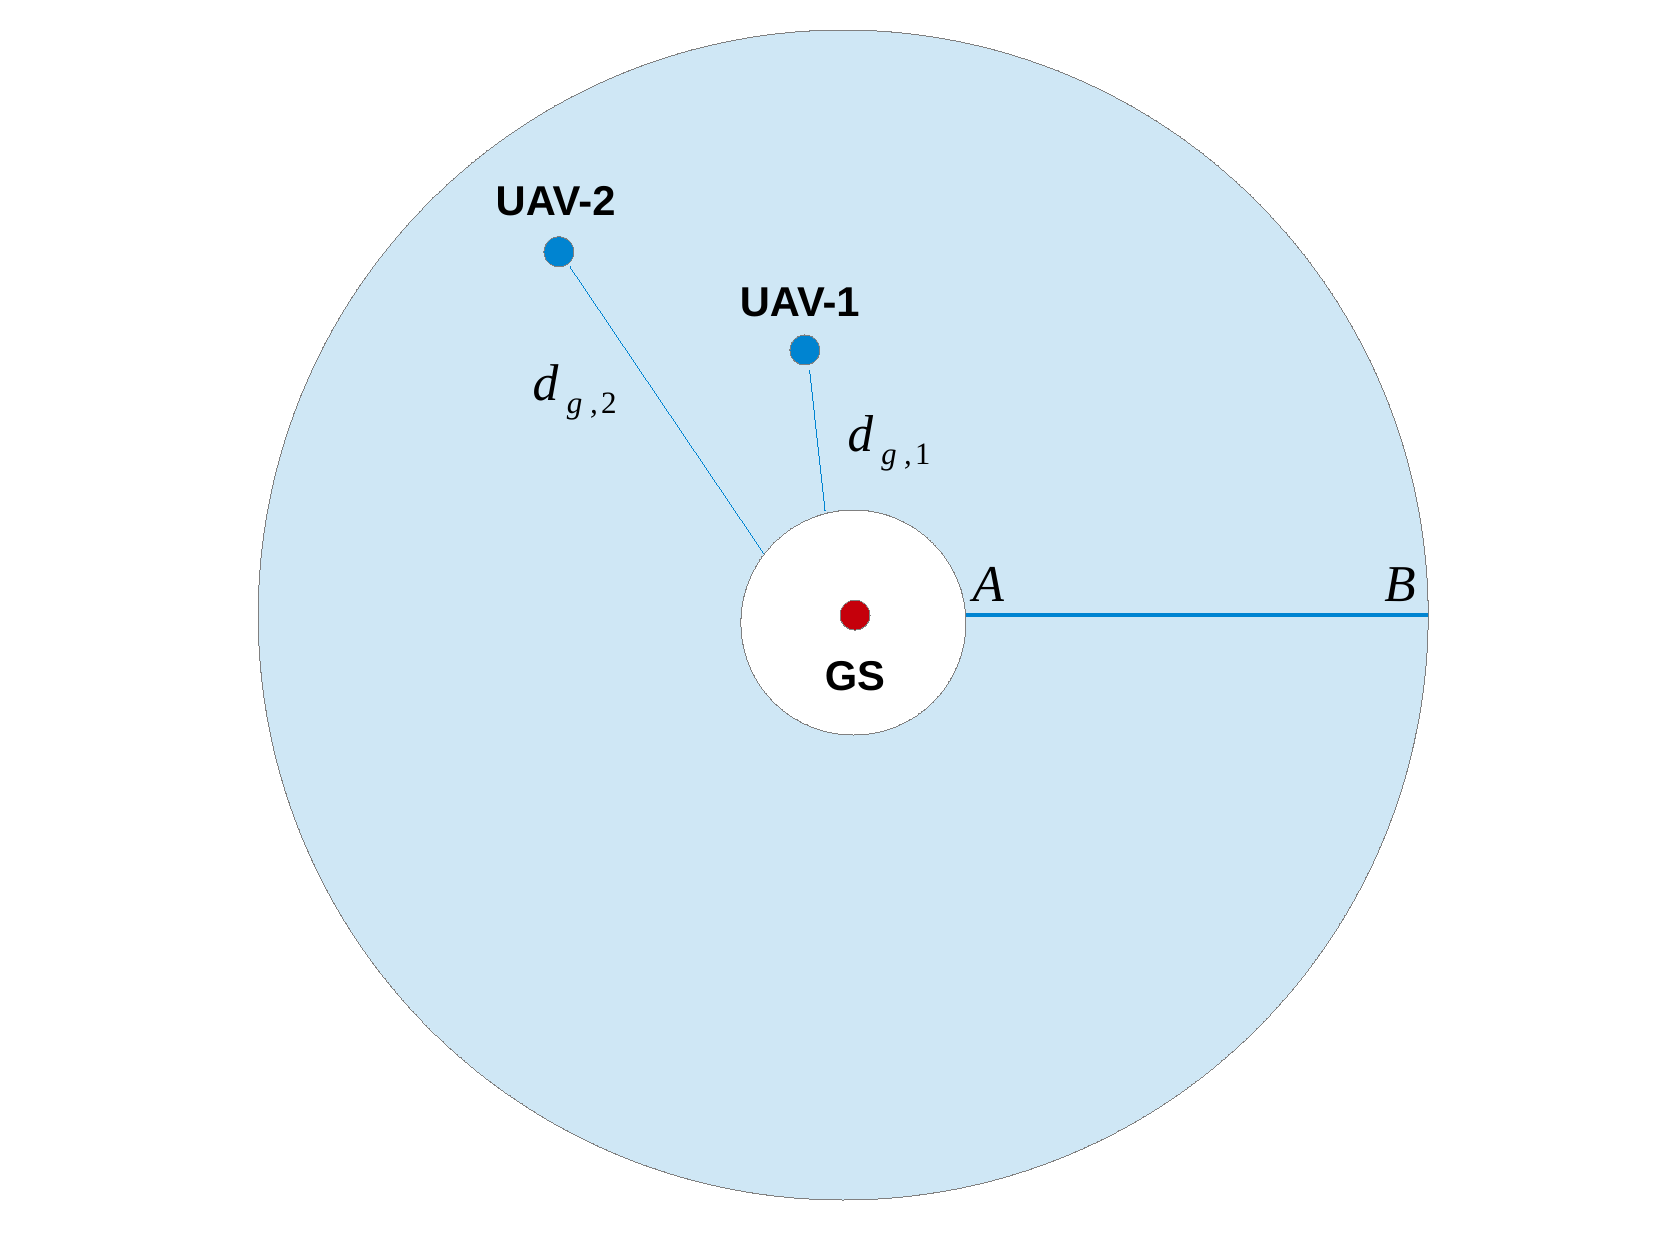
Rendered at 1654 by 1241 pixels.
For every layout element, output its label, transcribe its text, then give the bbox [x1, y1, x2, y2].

chart [1375, 555, 1424, 613]
text_box UAV-2 [480, 170, 631, 234]
chart [525, 354, 624, 421]
text_box GS [810, 645, 901, 708]
chart [840, 405, 936, 471]
text_box UAV-1 [725, 271, 875, 334]
text_box [258, 30, 1429, 1201]
chart [961, 555, 1010, 613]
